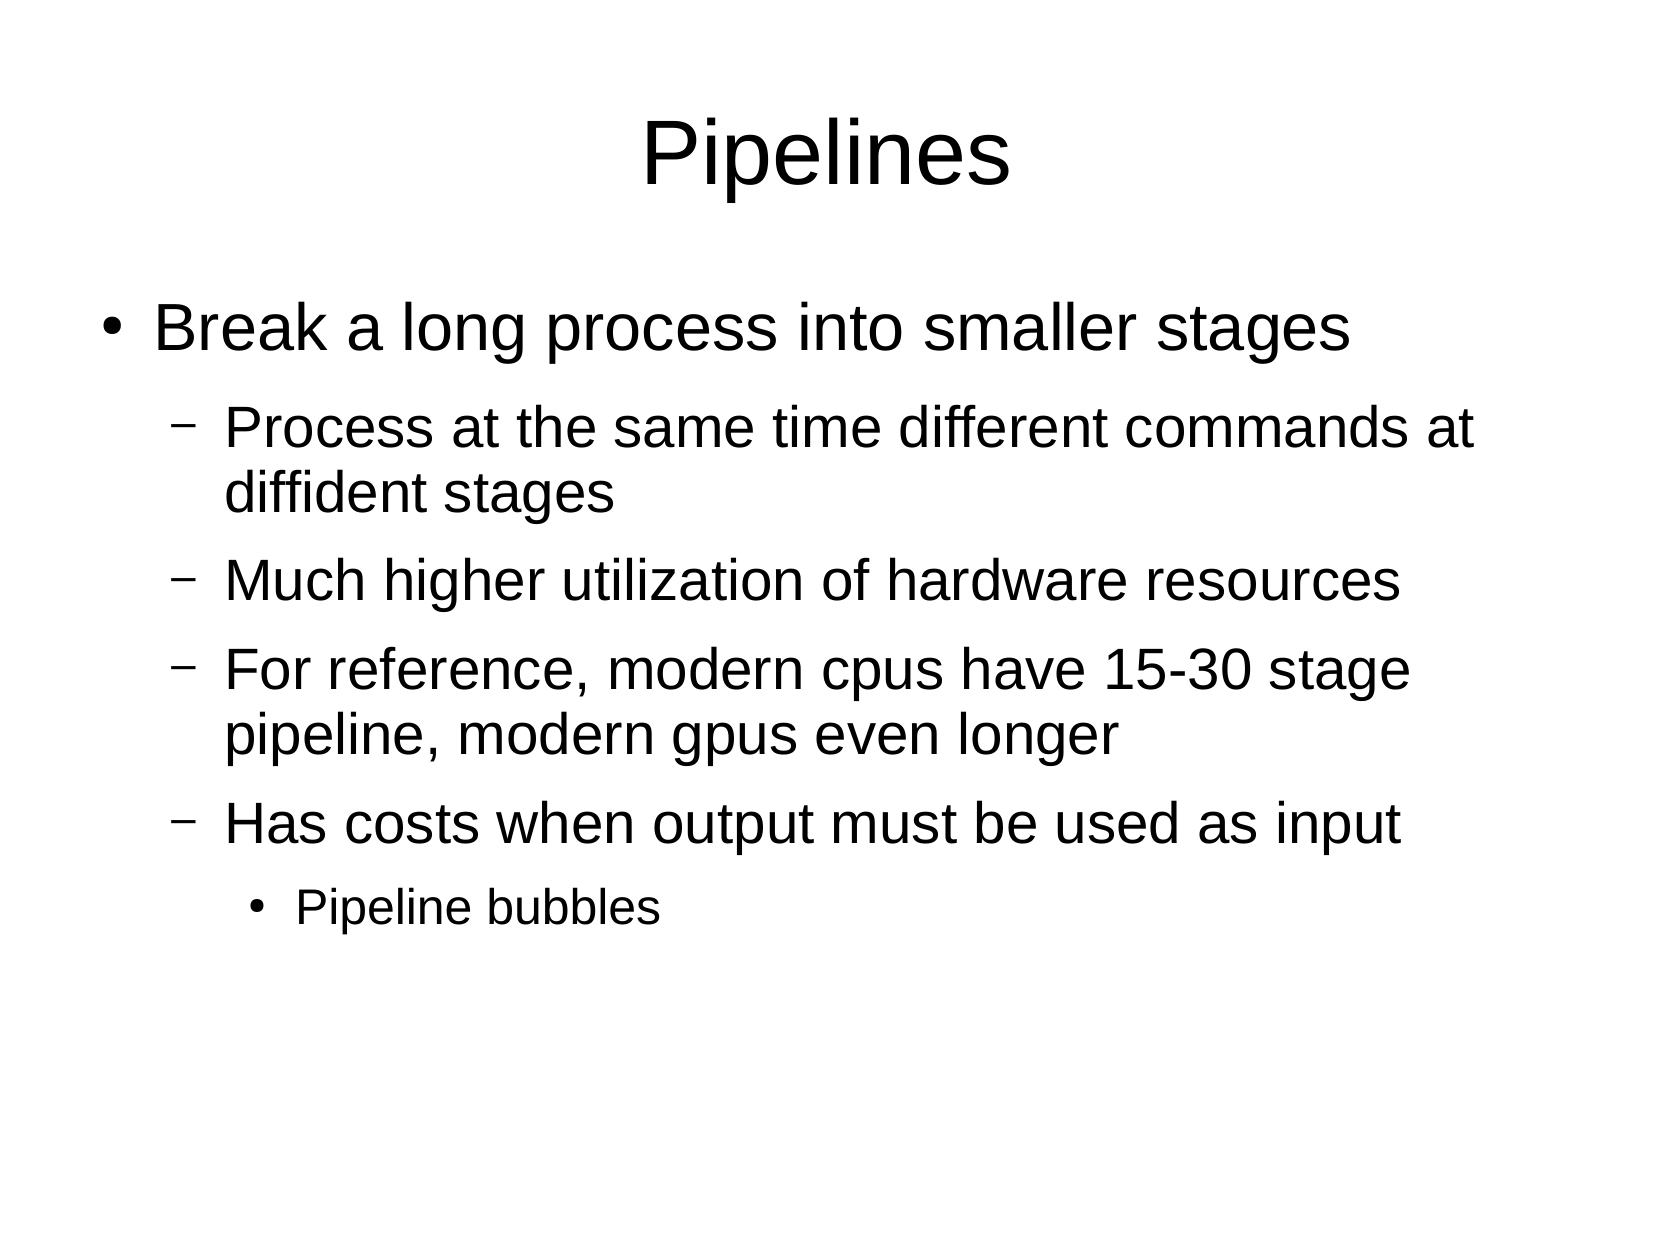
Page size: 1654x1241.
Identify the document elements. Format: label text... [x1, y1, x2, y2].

title Pipelines [82, 49, 1571, 257]
list Break a long process into smaller stages Process at the same time different commands at diffident stages Much higher utilization of hardware resources For reference, modern cpus have 15-30 stage pipeline, modern gpus even longer Has costs when output must be used as input Pipeline bubbles [82, 290, 1571, 1010]
